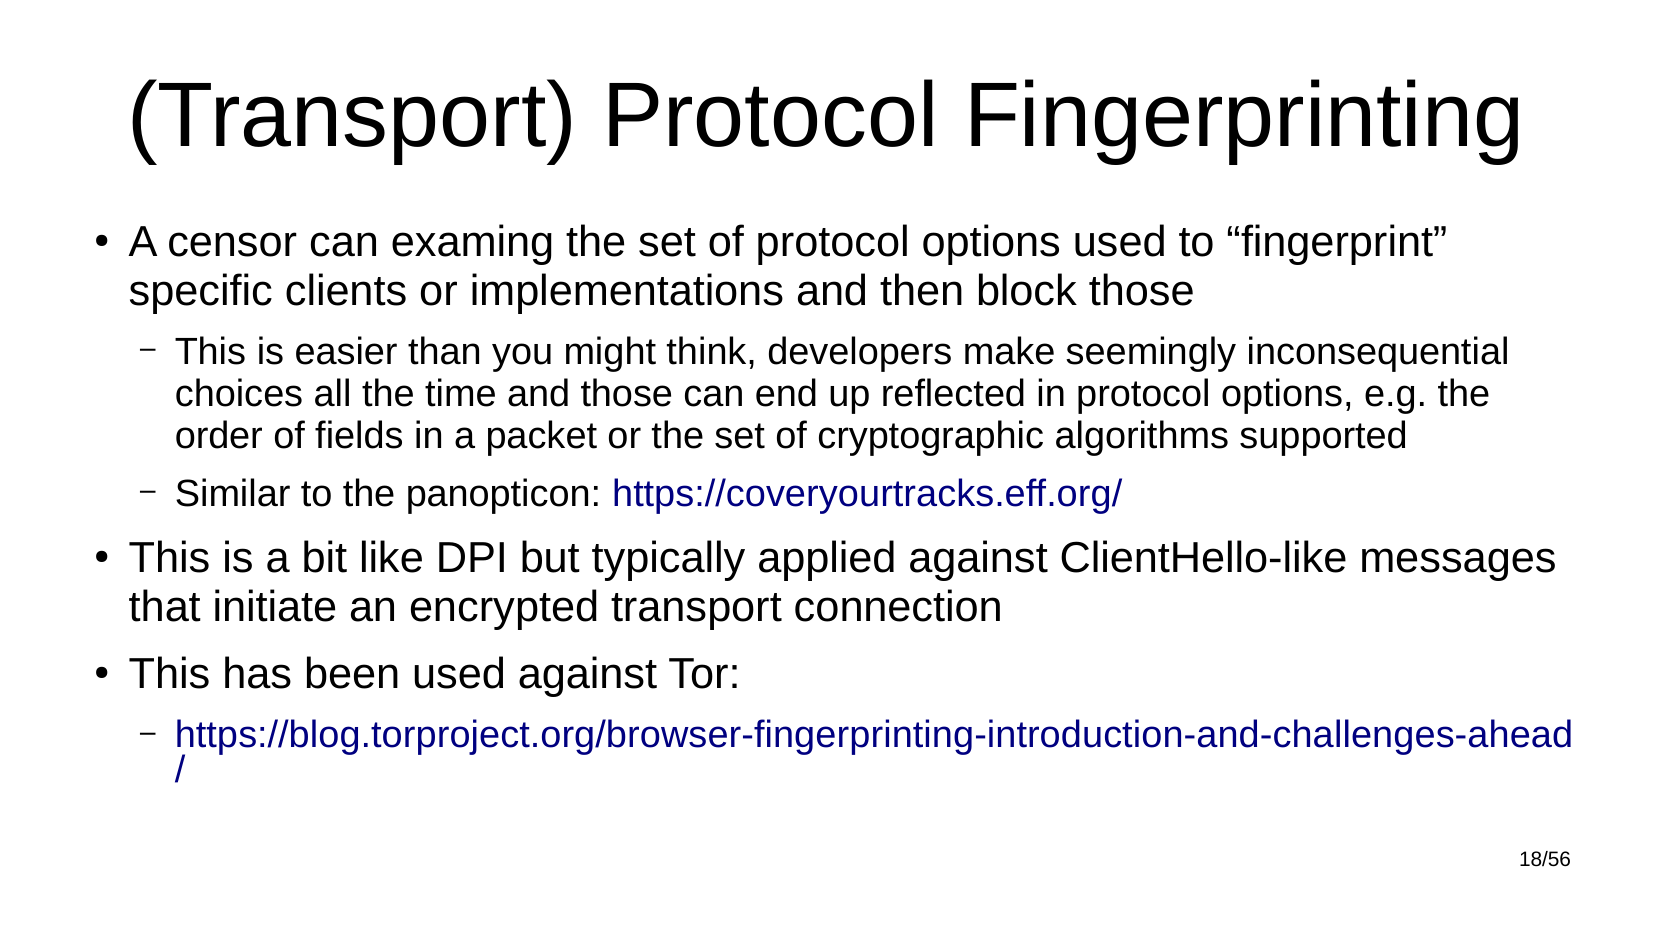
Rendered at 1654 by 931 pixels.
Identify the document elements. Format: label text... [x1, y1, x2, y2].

list A censor can examing the set of protocol options used to “fingerprint” specific clients or implementations and then block those This is easier than you might think, developers make seemingly inconsequential choices all the time and those can end up reflected in protocol options, e.g. the order of fields in a packet or the set of cryptographic algorithms supported Similar to the panopticon: https://coveryourtracks.eff.org/ This is a bit like DPI but typically applied against ClientHello-like messages that initiate an encrypted transport connection This has been used against Tor: https://blog.torproject.org/browser-fingerprinting-introduction-and-challenges-ahead/ [82, 217, 1571, 758]
title (Transport) Protocol Fingerprinting [82, 37, 1571, 193]
